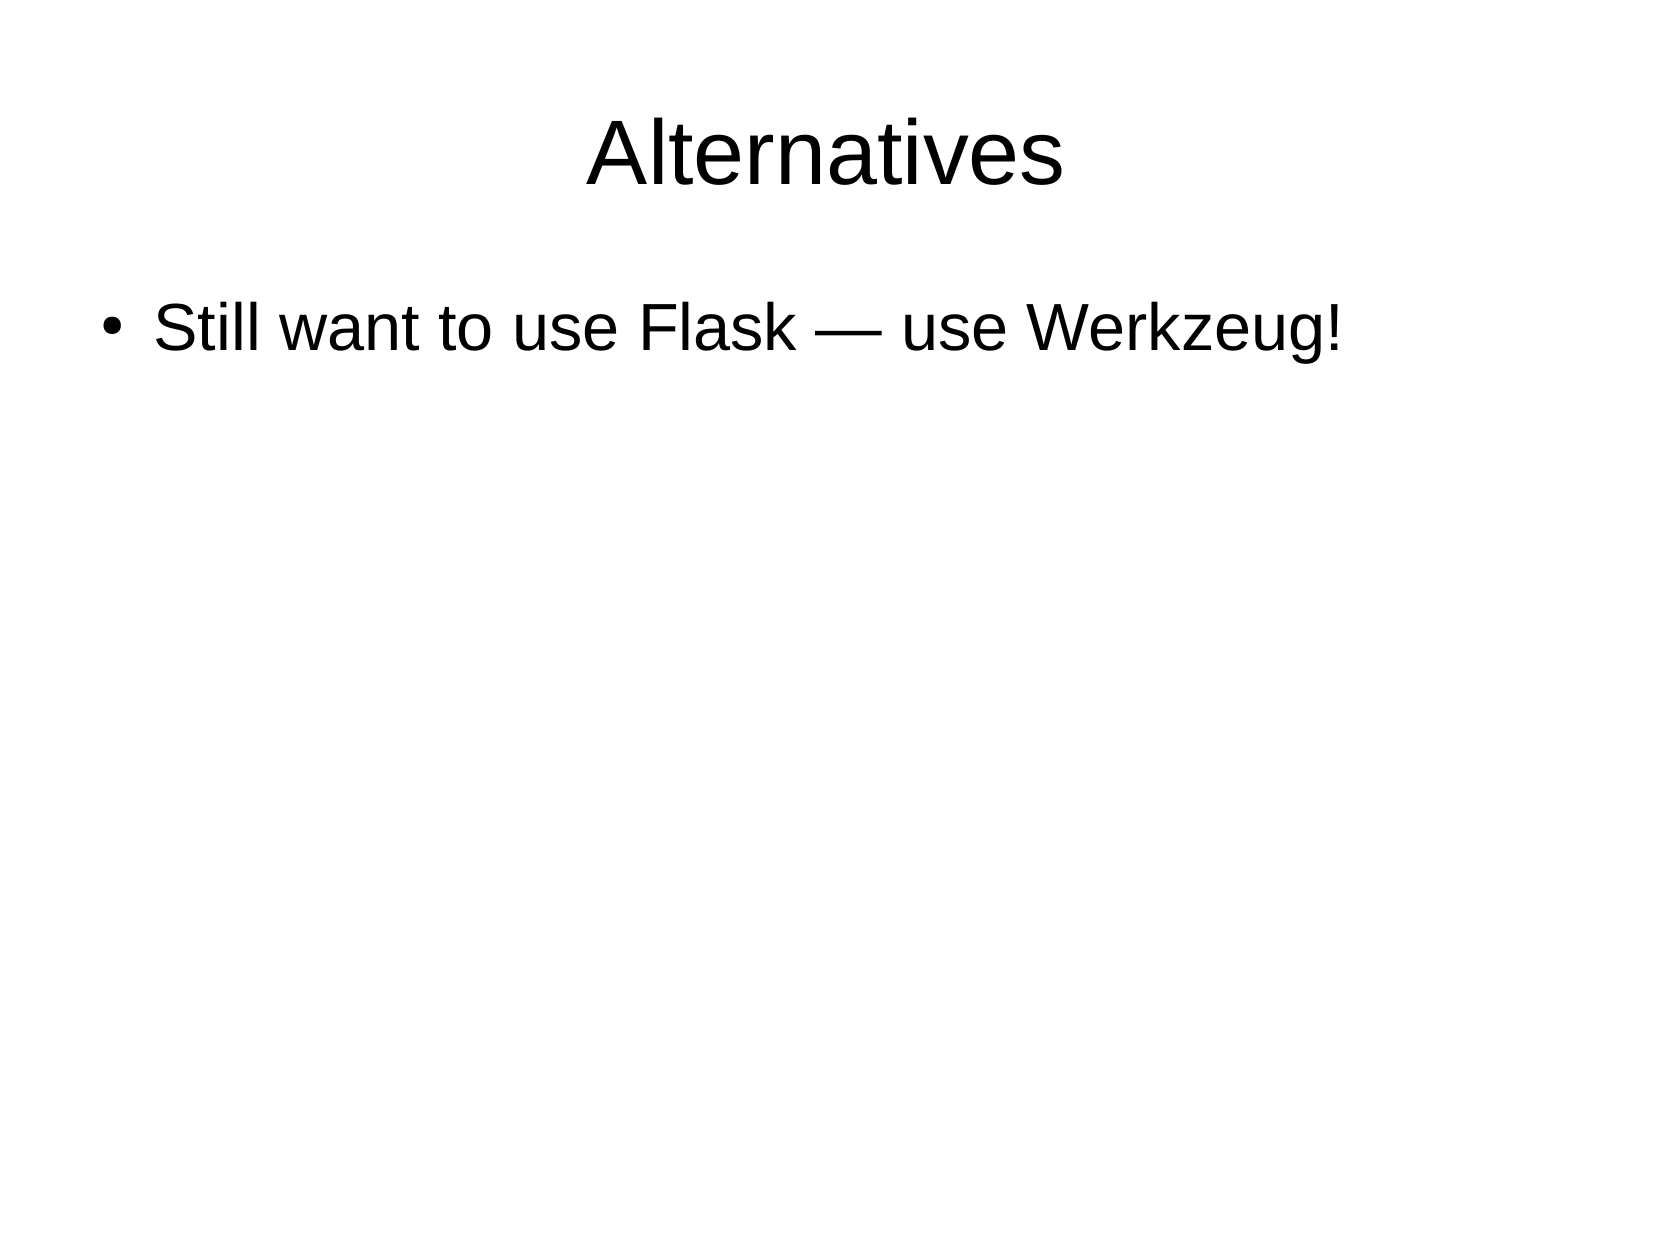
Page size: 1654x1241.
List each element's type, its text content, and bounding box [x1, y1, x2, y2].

list Still want to use Flask — use Werkzeug! [82, 290, 1571, 1010]
title Alternatives [82, 49, 1571, 257]
